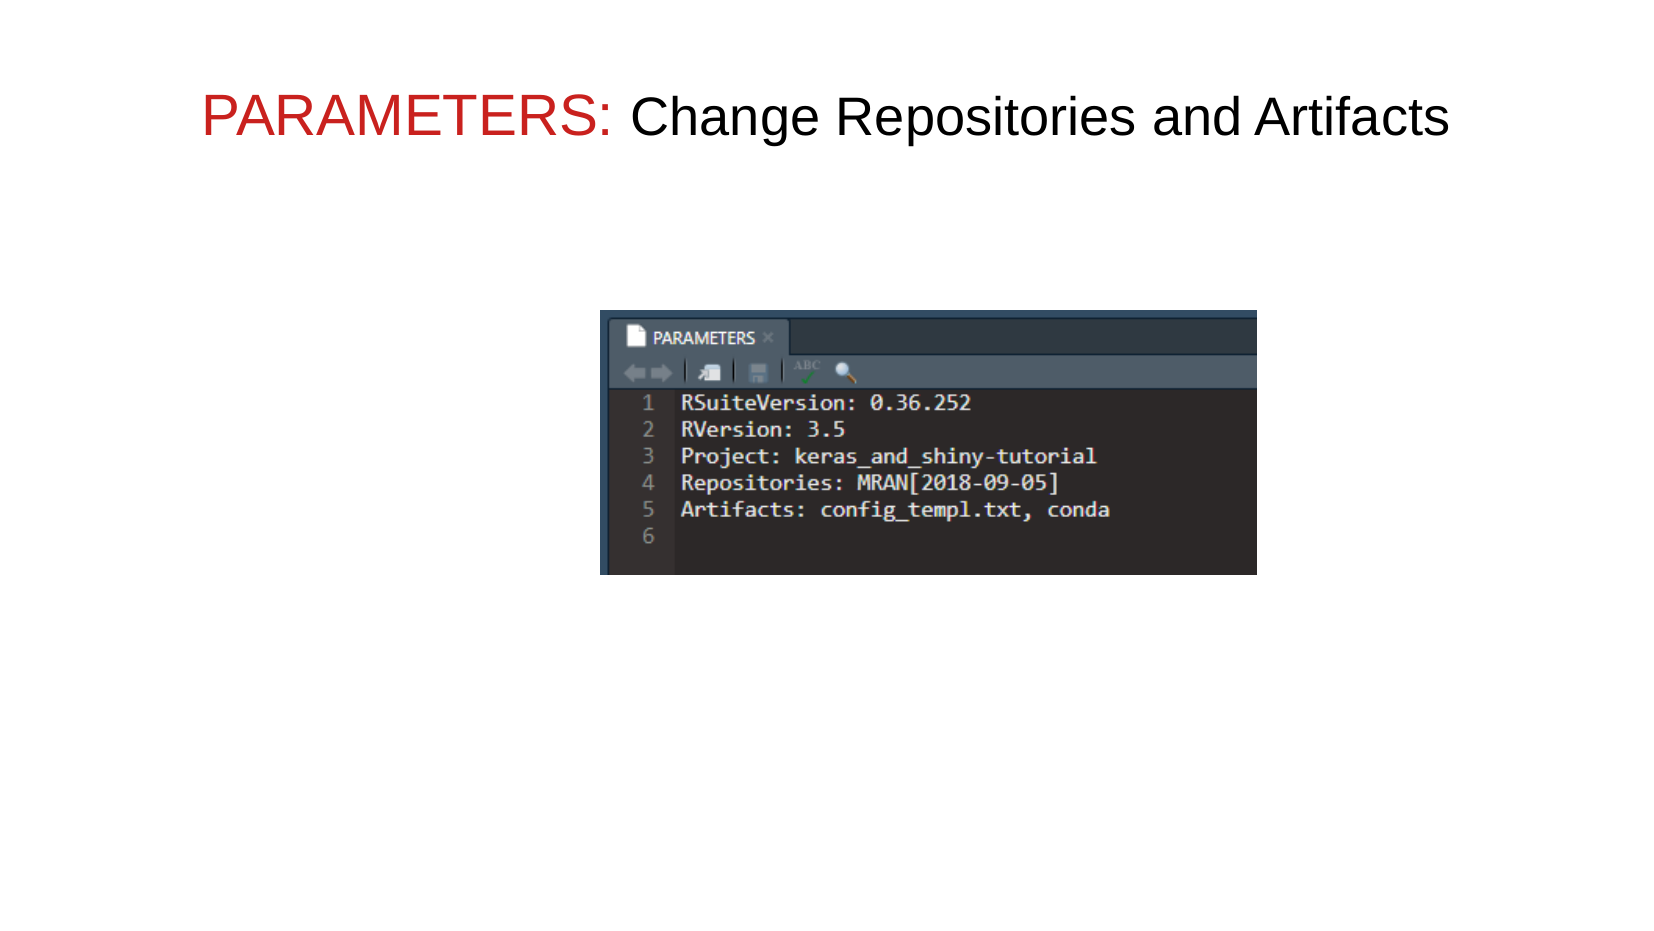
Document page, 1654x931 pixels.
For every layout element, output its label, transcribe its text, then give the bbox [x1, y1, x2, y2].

picture [600, 310, 1257, 575]
title PARAMETERS: Change Repositories and Artifacts [82, 37, 1571, 193]
